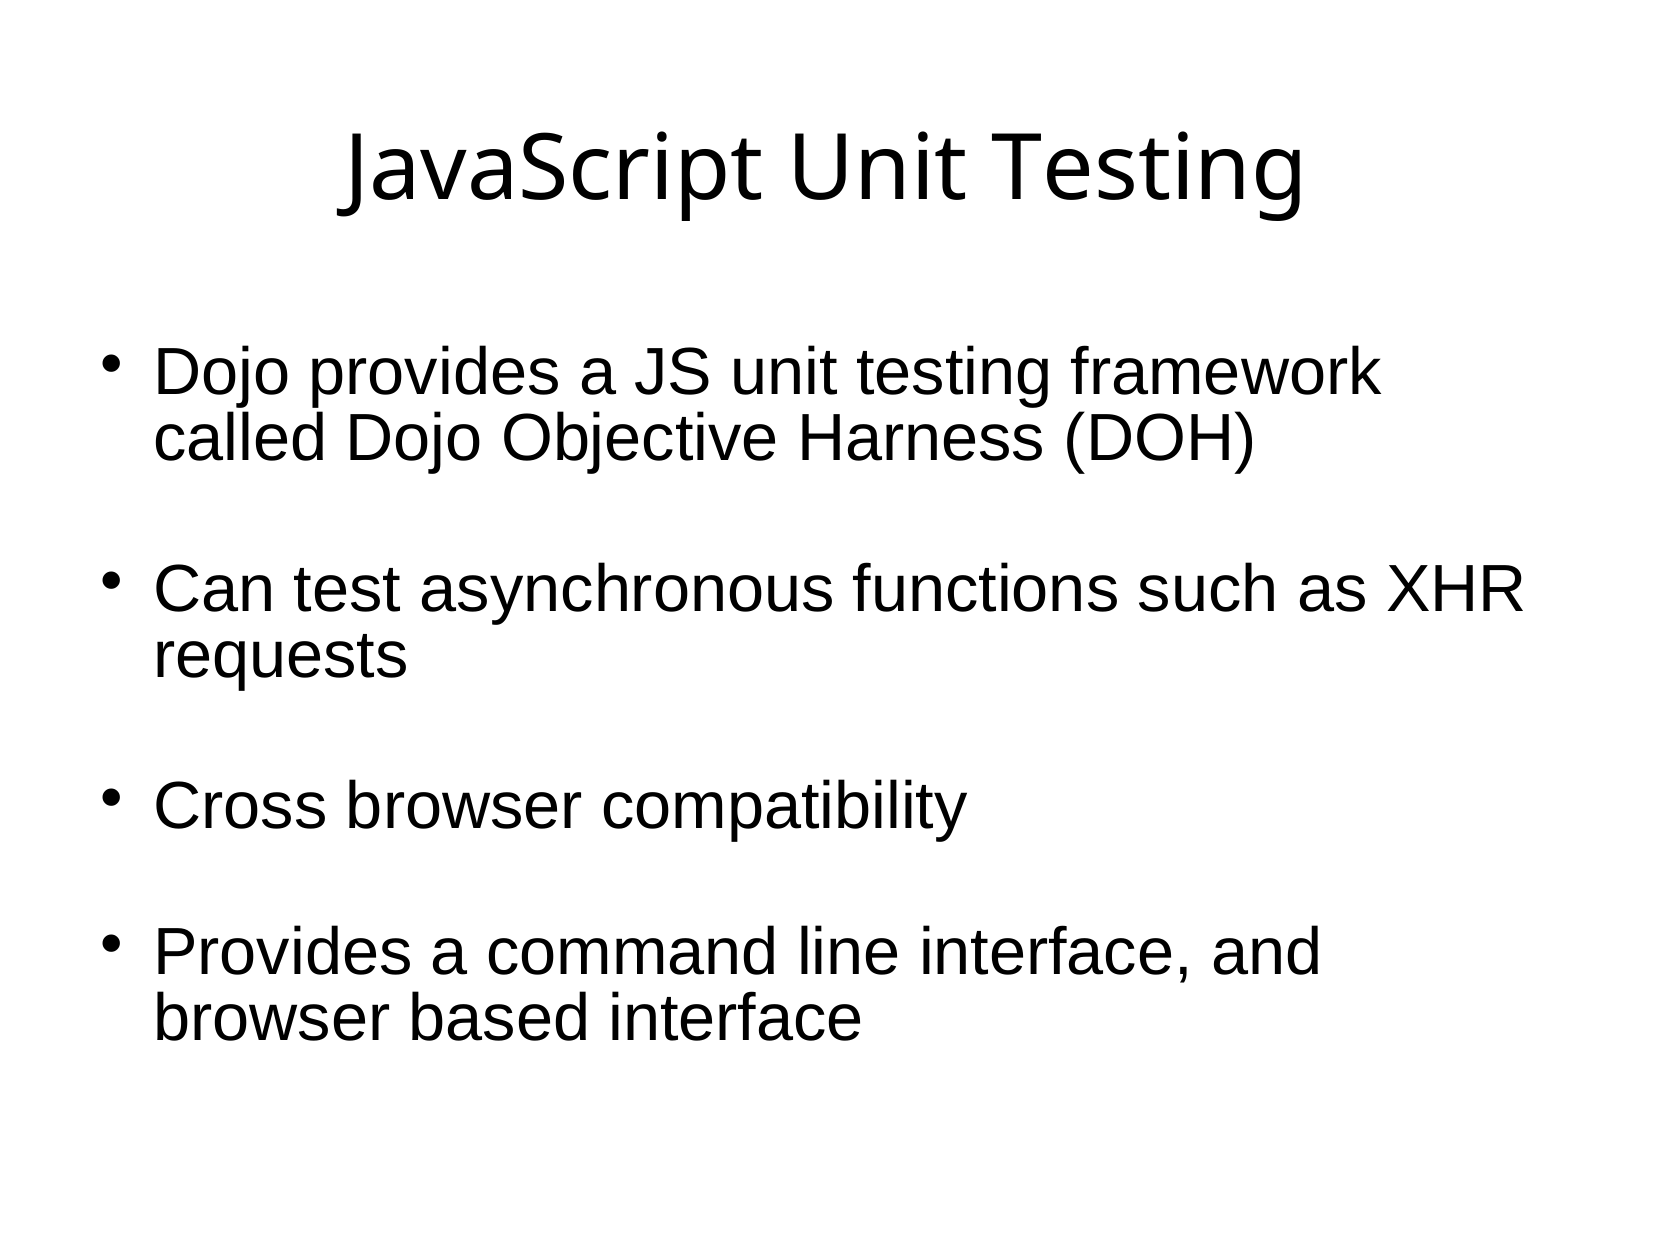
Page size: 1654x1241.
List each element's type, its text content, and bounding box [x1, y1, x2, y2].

title JavaScript Unit Testing [82, 49, 1571, 257]
list Dojo provides a JS unit testing framework called Dojo Objective Harness (DOH) Can test asynchronous functions such as XHR requests Cross browser compatibility Provides a command line interface, and browser based interface [82, 336, 1571, 1109]
